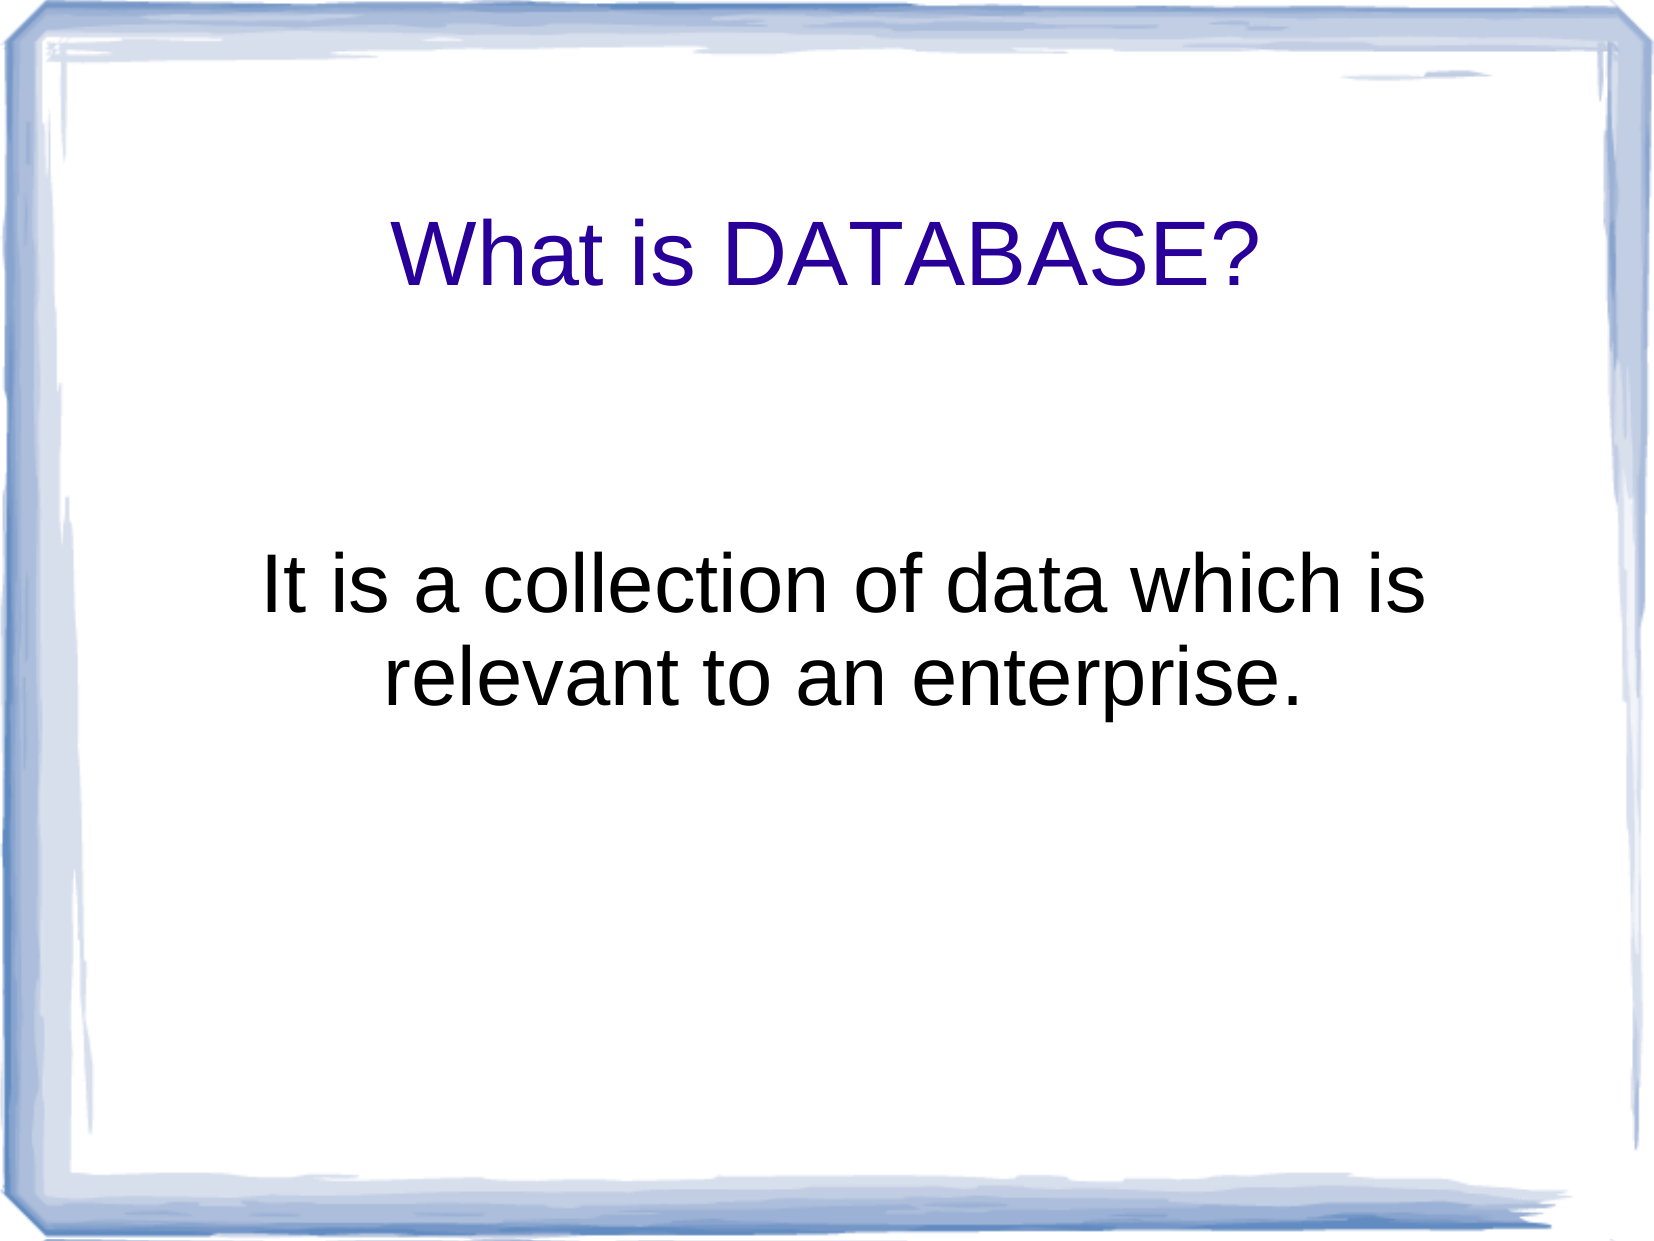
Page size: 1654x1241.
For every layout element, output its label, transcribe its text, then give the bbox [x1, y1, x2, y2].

title What is DATABASE? [82, 149, 1571, 357]
picture [0, 0, 1654, 1241]
list It is a collection of data which is relevant to an enterprise. [118, 537, 1571, 768]
